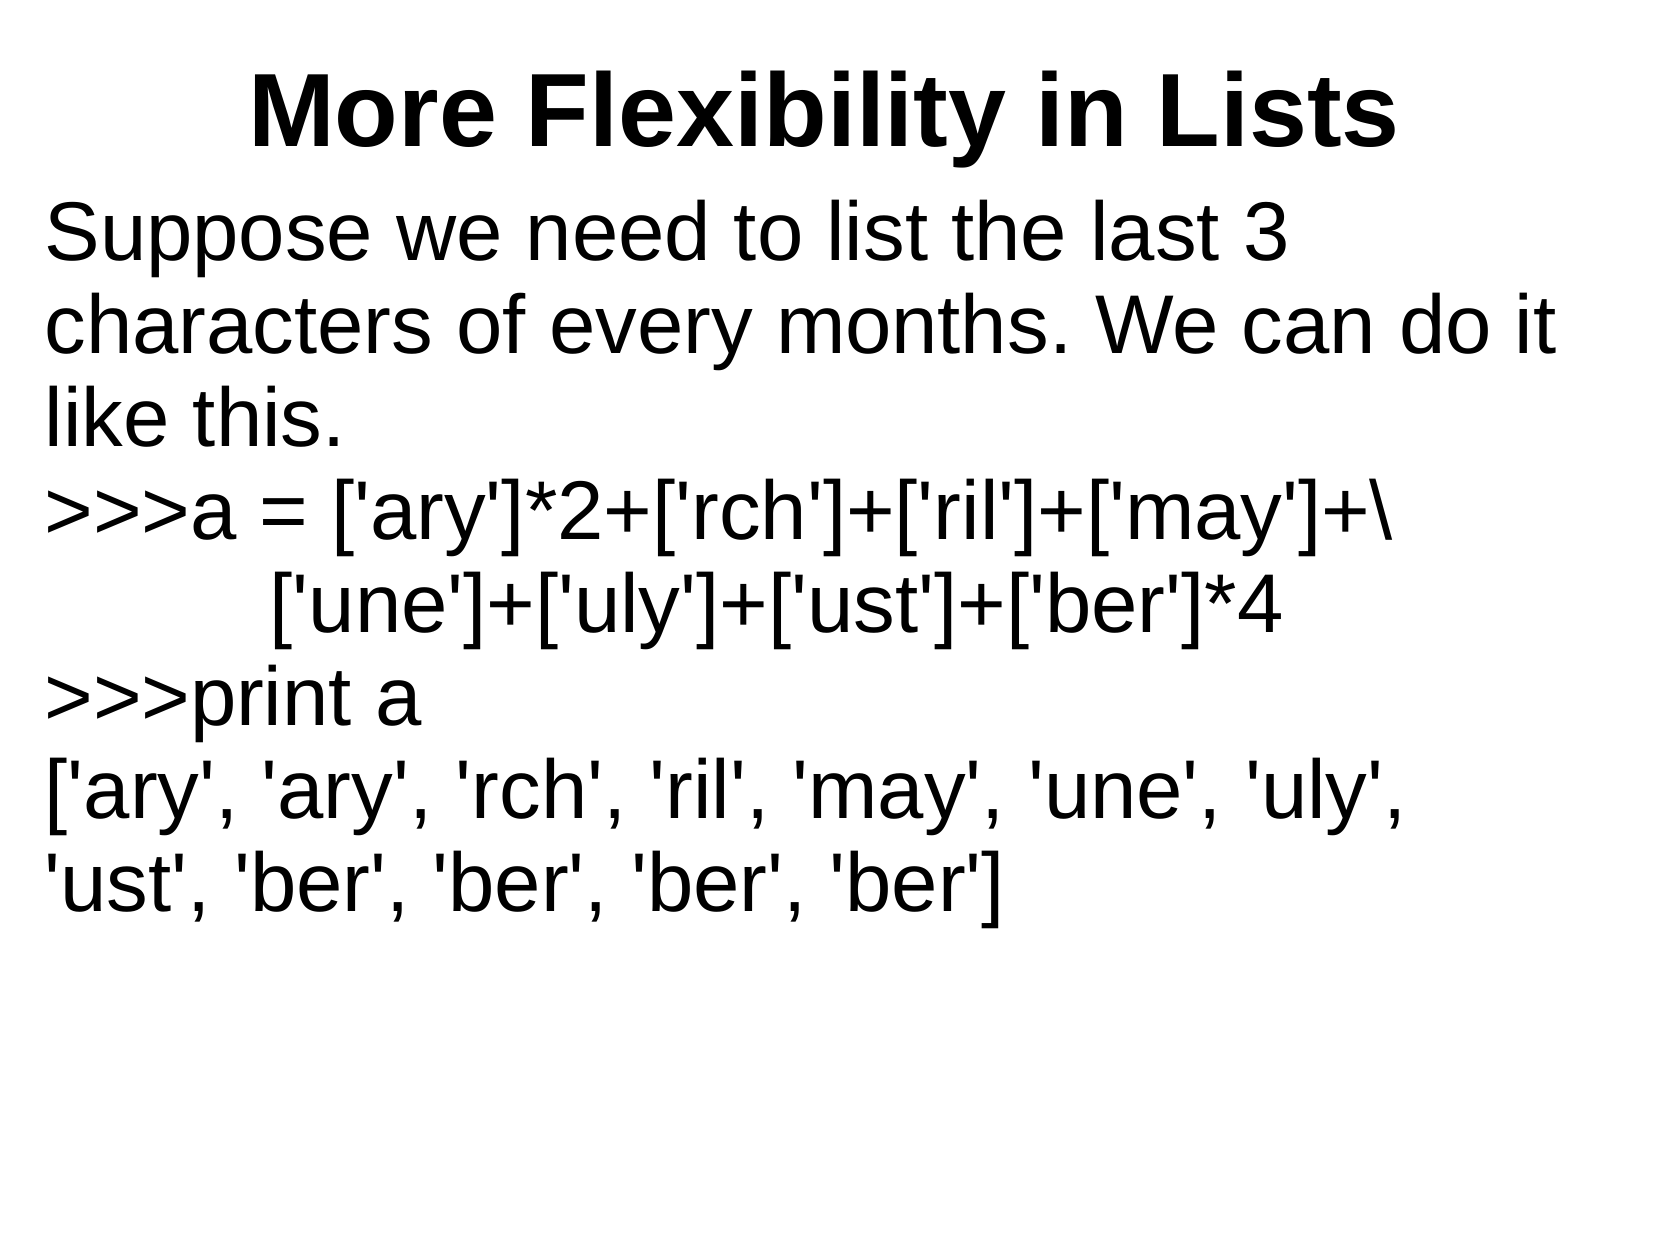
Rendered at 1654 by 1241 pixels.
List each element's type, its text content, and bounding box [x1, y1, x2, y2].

text_box Suppose we need to list the last 3 characters of every months. We can do it like this. >>>a = ['ary']*2+['rch']+['ril']+['may']+\ ['une']+['uly']+['ust']+['ber']*4 >>>print a ['ary', 'ary', 'rch', 'ril', 'may', 'une', 'uly', 'ust', 'ber', 'ber', 'ber', 'ber'] [30, 177, 1606, 939]
text_box More Flexibility in Lists [45, 45, 1606, 177]
